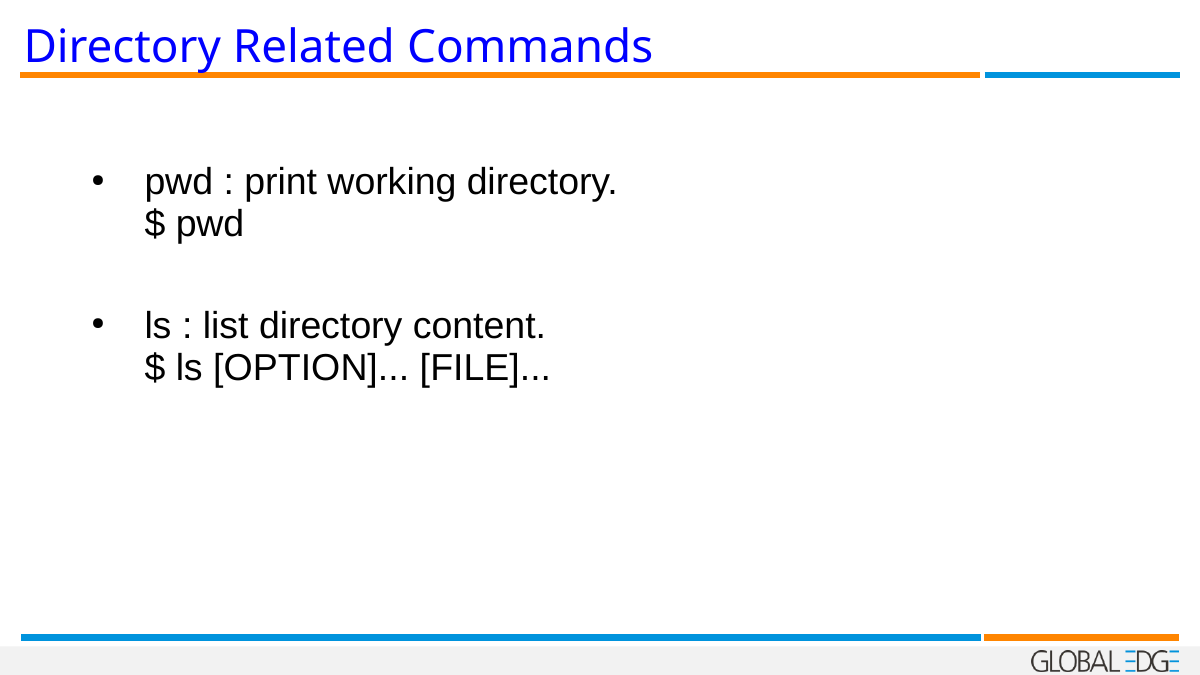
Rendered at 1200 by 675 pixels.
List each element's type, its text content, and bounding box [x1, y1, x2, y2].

title Directory Related Commands [23, 17, 1099, 72]
text_box pwd : print working directory. $ pwd ls : list directory content. $ ls [OPTION]... [FILE]... [59, 153, 1134, 579]
picture [1031, 650, 1179, 672]
